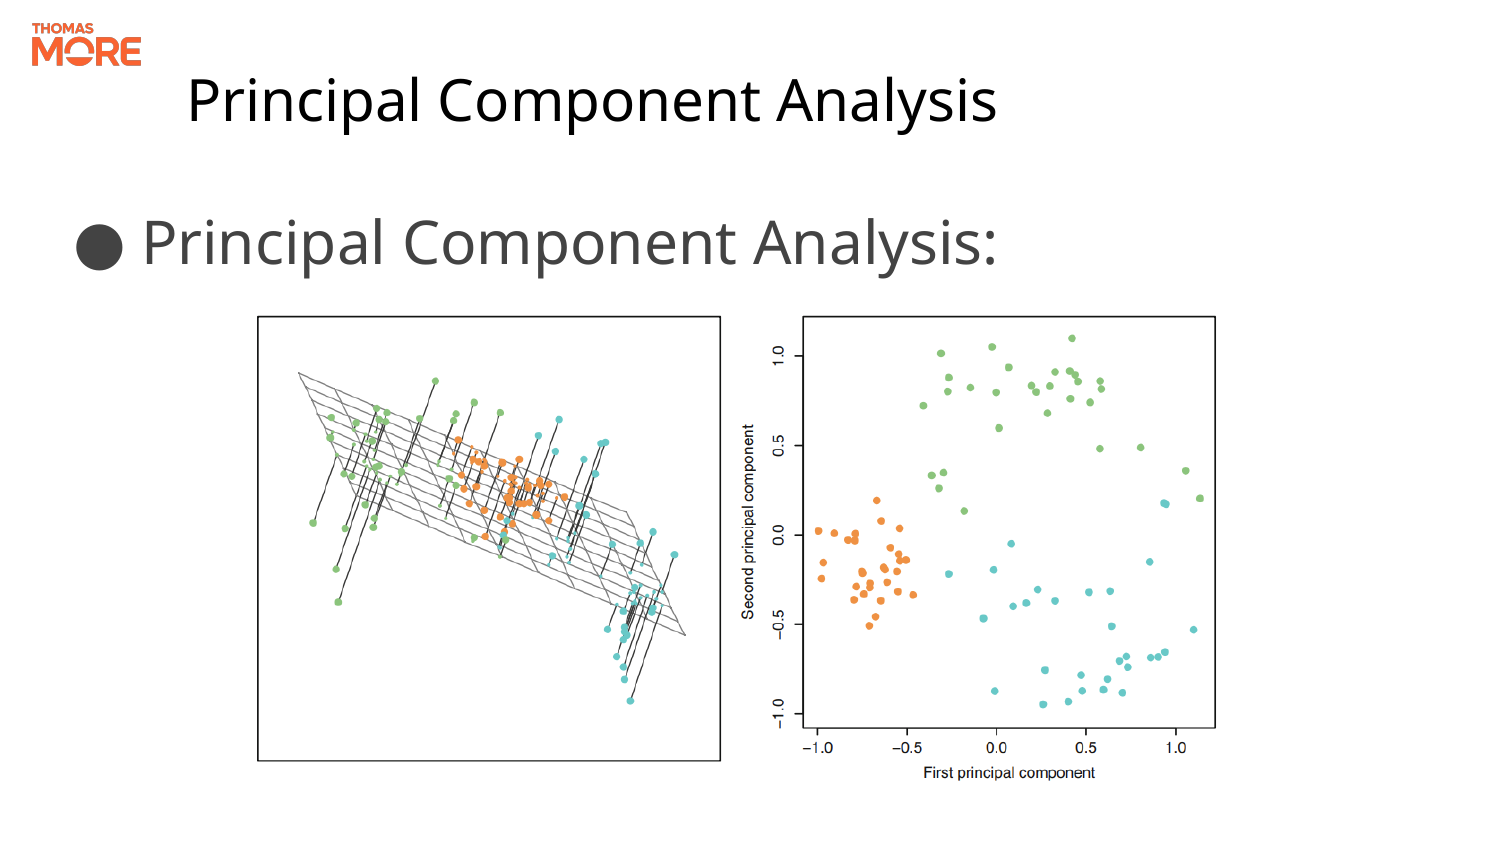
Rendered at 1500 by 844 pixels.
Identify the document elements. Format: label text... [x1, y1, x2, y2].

picture [22, 13, 151, 76]
picture [248, 294, 1229, 788]
title Principal Component Analysis [171, 48, 1449, 143]
list Principal Component Analysis: [51, 189, 1476, 301]
